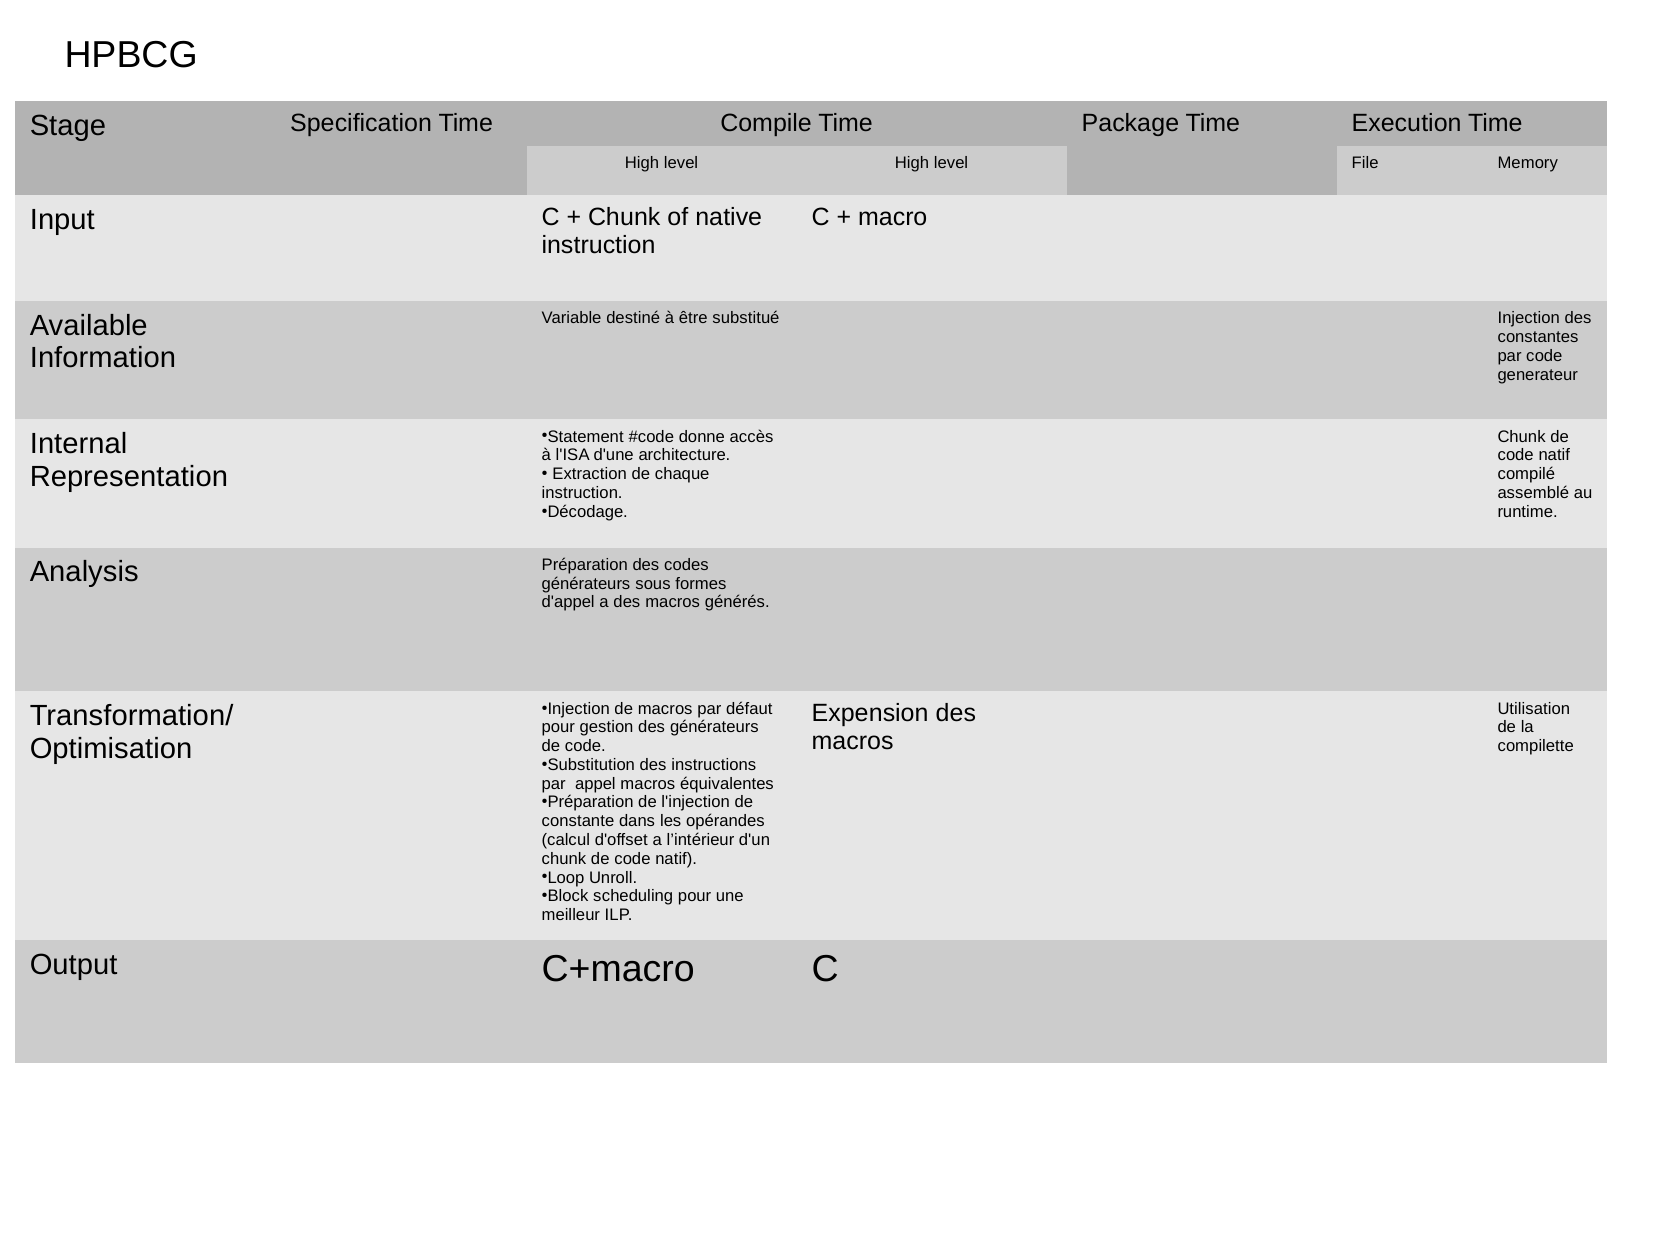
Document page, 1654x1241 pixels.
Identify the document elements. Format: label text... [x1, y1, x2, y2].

table_cell Injection de macros par défaut pour gestion des générateurs de code. Substitution des instructions par appel macros équivalentes Préparation de l'injection de constante dans les opérandes (calcul d'offset a l’intérieur d'un chunk de code natif). Loop Unroll. Block scheduling pour une meilleur ILP. [527, 691, 797, 940]
table_cell Chunk de code natif compilé assemblé au runtime. [1483, 419, 1607, 548]
table_cell [257, 419, 527, 548]
table_cell [1067, 940, 1337, 1063]
table_cell [1067, 195, 1337, 301]
table_cell Internal Representation [15, 419, 257, 548]
table_cell Analysis [15, 548, 257, 691]
text_box HPBCG [49, 25, 213, 83]
table_cell [1067, 691, 1337, 940]
table_cell [1337, 940, 1483, 1063]
table_cell [797, 548, 1067, 691]
table_cell Injection des constantes par code generateur [1483, 301, 1607, 419]
table_cell Transformation/ Optimisation [15, 691, 257, 940]
table_cell High level [797, 146, 1067, 195]
table_cell Memory [1483, 146, 1607, 195]
table_cell Préparation des codes générateurs sous formes d'appel a des macros générés. [527, 548, 797, 691]
table_cell [1483, 195, 1607, 301]
table_cell [257, 548, 527, 691]
table_cell Statement #code donne accès à l'ISA d'une architecture. Extraction de chaque instruction. Décodage. [527, 419, 797, 548]
table_cell Expension des macros [797, 691, 1067, 940]
table_header Package Time [1067, 101, 1337, 195]
table_cell File [1337, 146, 1483, 195]
table_cell Input [15, 195, 257, 301]
table_cell [1337, 195, 1483, 301]
table_cell [257, 301, 527, 419]
table_cell [797, 419, 1067, 548]
table_cell Utilisation de la compilette [1483, 691, 1607, 940]
table_header Execution Time [1337, 101, 1607, 146]
table_cell Output [15, 940, 257, 1063]
table_cell [257, 940, 527, 1063]
table_cell [1337, 419, 1483, 548]
table_cell C + macro [797, 195, 1067, 301]
table_cell [1337, 691, 1483, 940]
table_cell Available Information [15, 301, 257, 419]
table_cell [1483, 548, 1607, 691]
table_cell [257, 195, 527, 301]
table_cell C [797, 940, 1067, 1063]
table_cell C+macro [527, 940, 797, 1063]
table_cell [1067, 419, 1337, 548]
table_cell C + Chunk of native instruction [527, 195, 797, 301]
table_header Specification Time [257, 101, 527, 195]
table_cell [1067, 548, 1337, 691]
table_cell High level [527, 146, 797, 195]
table_cell [1337, 301, 1483, 419]
table_cell [1483, 940, 1607, 1063]
table_cell [797, 301, 1067, 419]
table_cell [1067, 301, 1337, 419]
table_cell [257, 691, 527, 940]
table_cell [1337, 548, 1483, 691]
table_header Stage [15, 101, 257, 195]
table_header Compile Time [527, 101, 1067, 146]
table_cell Variable destiné à être substitué [527, 301, 797, 419]
